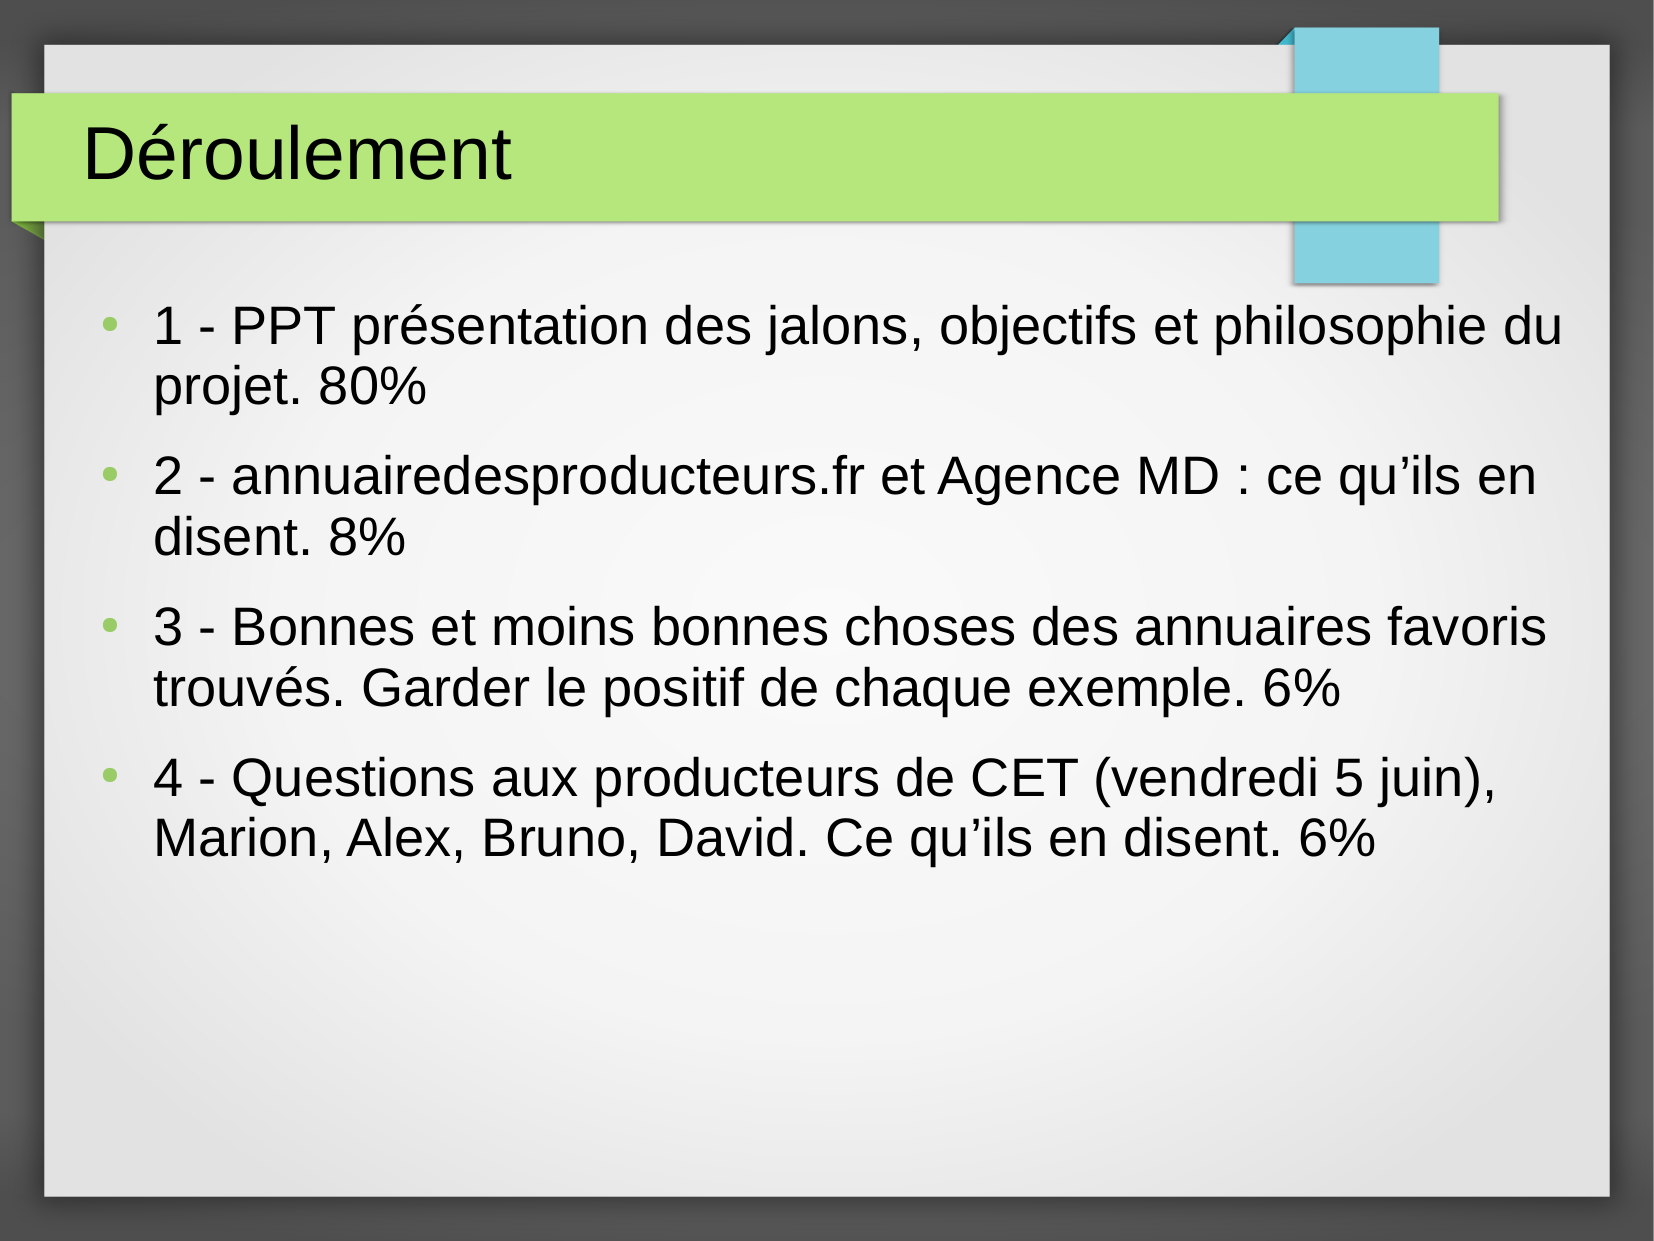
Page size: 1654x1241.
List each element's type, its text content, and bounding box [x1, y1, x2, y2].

title Déroulement [82, 94, 1264, 213]
picture [0, 0, 1654, 1241]
list 1 - PPT présentation des jalons, objectifs et philosophie du projet. 80% 2 - annuairedesproducteurs.fr et Agence MD : ce qu’ils en disent. 8% 3 - Bonnes et moins bonnes choses des annuaires favoris trouvés. Garder le positif de chaque exemple. 6% 4 - Questions aux producteurs de CET (vendredi 5 juin), Marion, Alex, Bruno, David. Ce qu’ils en disent. 6% [82, 295, 1571, 1015]
